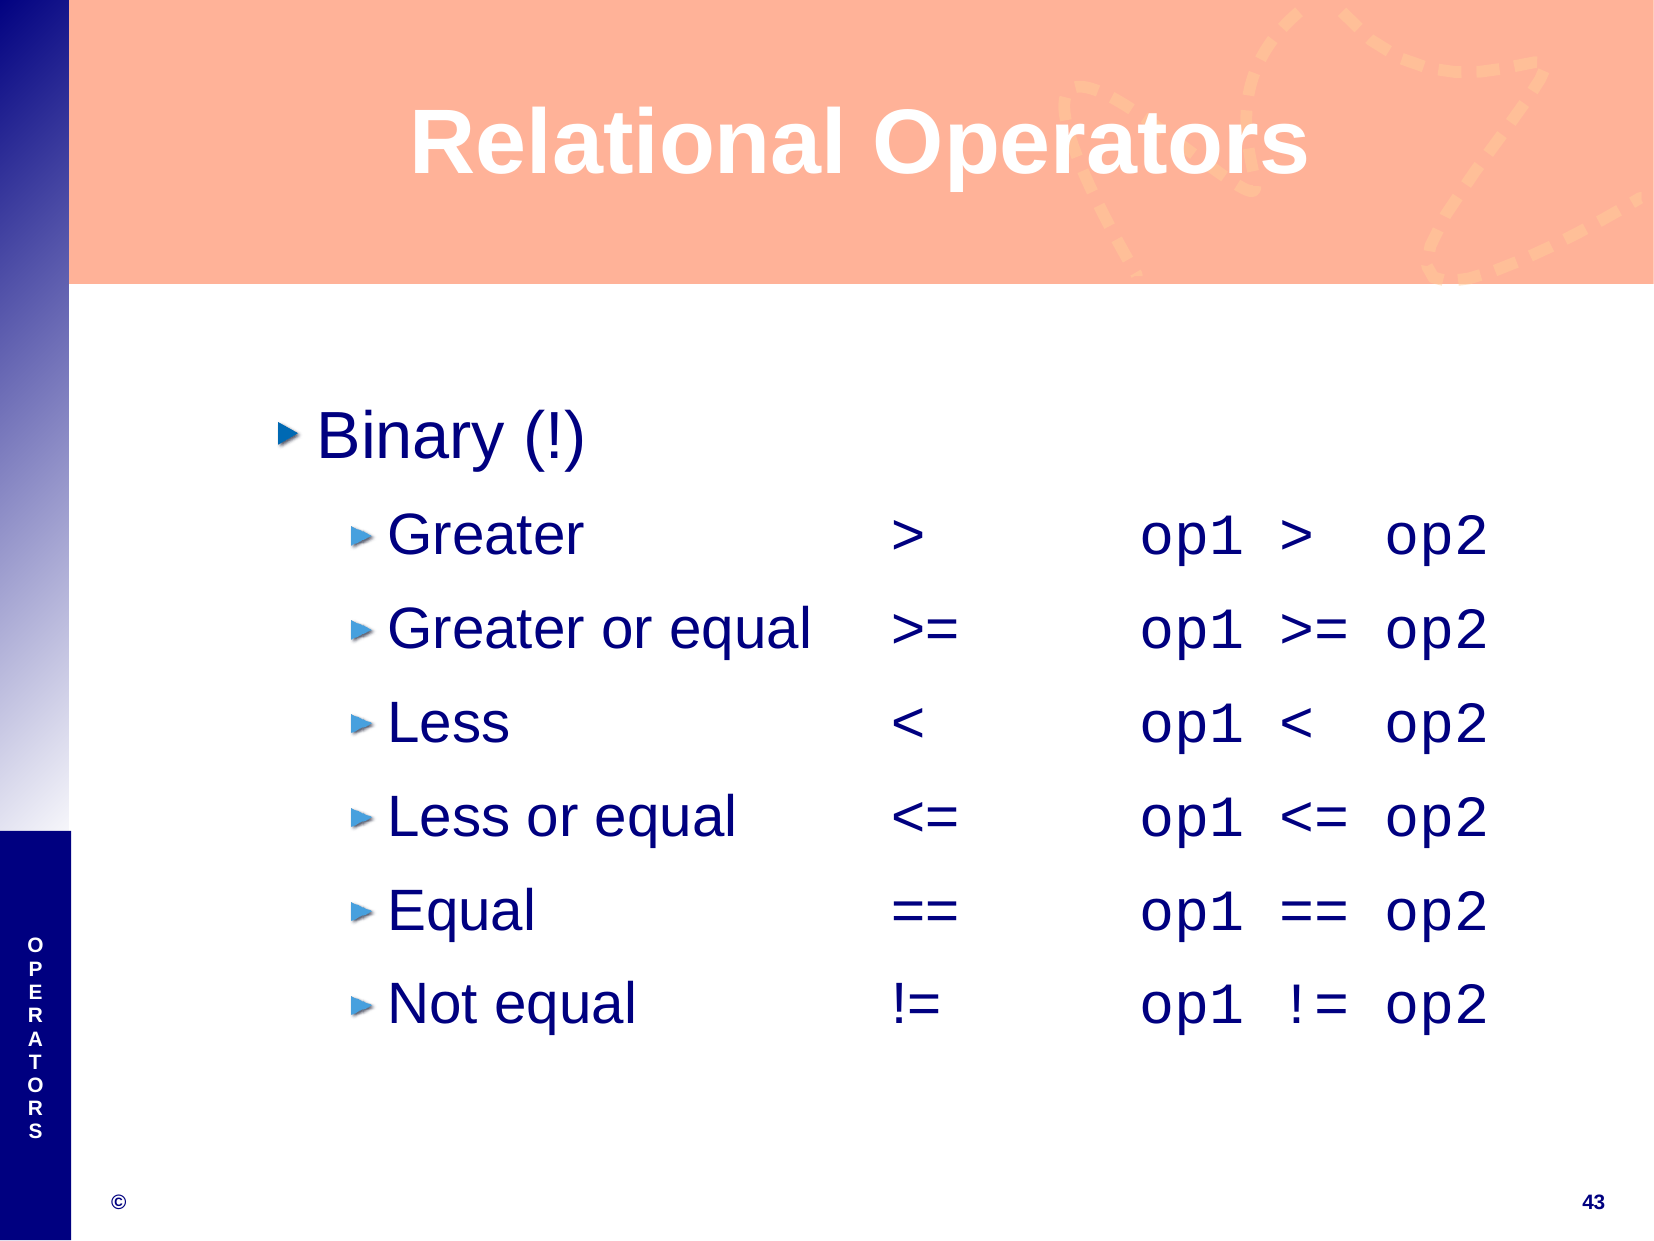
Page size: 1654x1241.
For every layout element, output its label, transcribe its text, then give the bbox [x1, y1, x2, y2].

text_box O P E R A T O R S [0, 830, 71, 1241]
list Binary (!) Greater > op1 > op2 Greater or equal >= op1 >= op2 Less < op1 < op2 Less or equal <= op1 <= op2 Equal == op1 == op2 Not equal != op1 != op2 [245, 397, 1513, 1079]
title Relational Operators [104, 37, 1617, 246]
